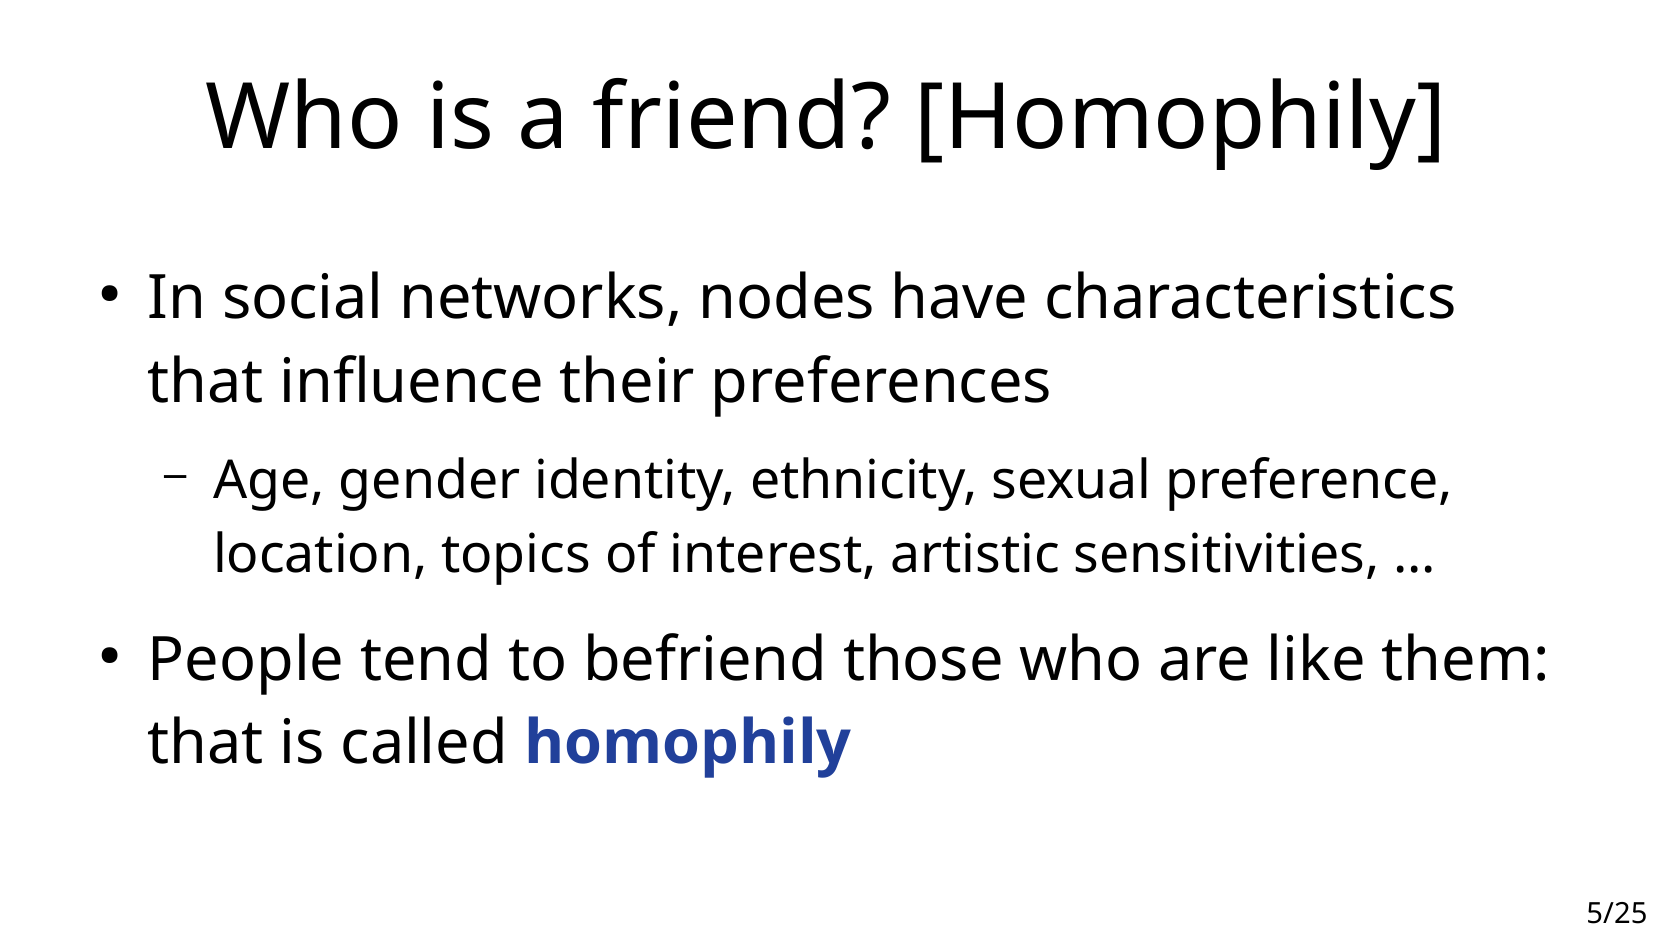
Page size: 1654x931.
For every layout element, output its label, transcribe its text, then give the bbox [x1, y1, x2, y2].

list In social networks, nodes have characteristics that influence their preferences Age, gender identity, ethnicity, sexual preference, location, topics of interest, artistic sensitivities, … People tend to befriend those who are like them: that is called homophily [82, 253, 1571, 886]
title Who is a friend? [Homophily] [82, 1, 1571, 226]
